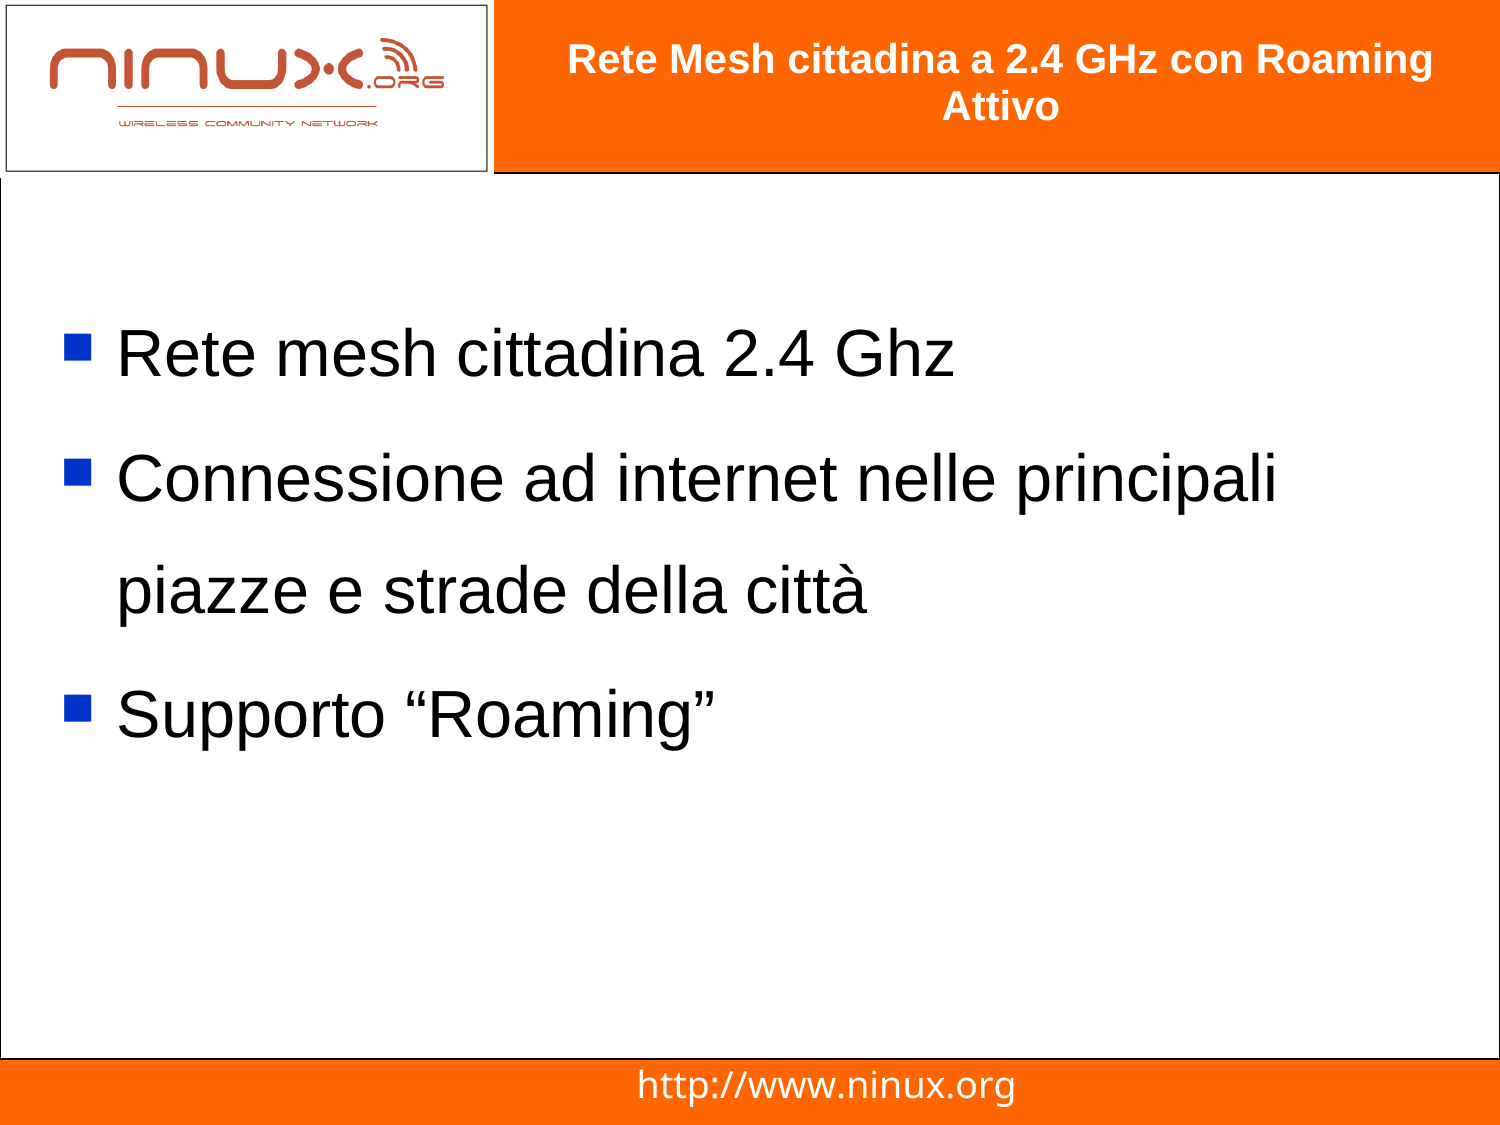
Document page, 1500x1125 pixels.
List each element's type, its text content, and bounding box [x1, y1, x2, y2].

text_box http://www.ninux.org [621, 1053, 1159, 1125]
title Rete Mesh cittadina a 2.4 GHz con Roaming Attivo [501, 0, 1500, 165]
picture [0, 0, 494, 178]
list Rete mesh cittadina 2.4 Ghz Connessione ad internet nelle principali piazze e strade della città Supporto “Roaming” [45, 183, 1467, 1004]
